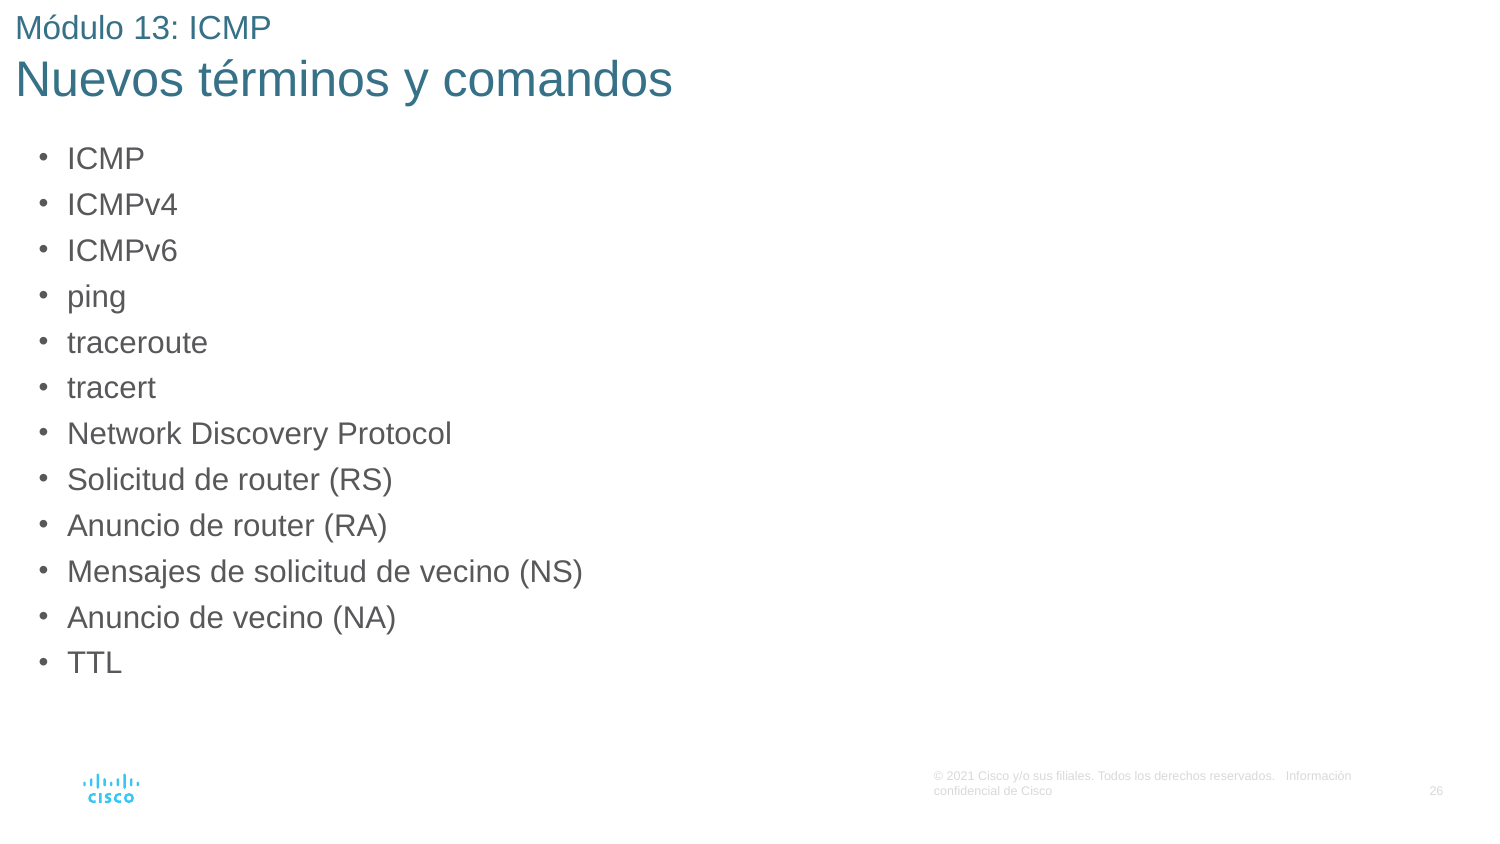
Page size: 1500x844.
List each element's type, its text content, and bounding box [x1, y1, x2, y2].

title Módulo 13: ICMP Nuevos términos y comandos [0, 6, 1500, 107]
list ICMP ICMPv4 ICMPv6 ping traceroute tracert Network Discovery Protocol Solicitud de router (RS) Anuncio de router (RA) Mensajes de solicitud de vecino (NS) Anuncio de vecino (NA) TTL [23, 131, 1476, 813]
